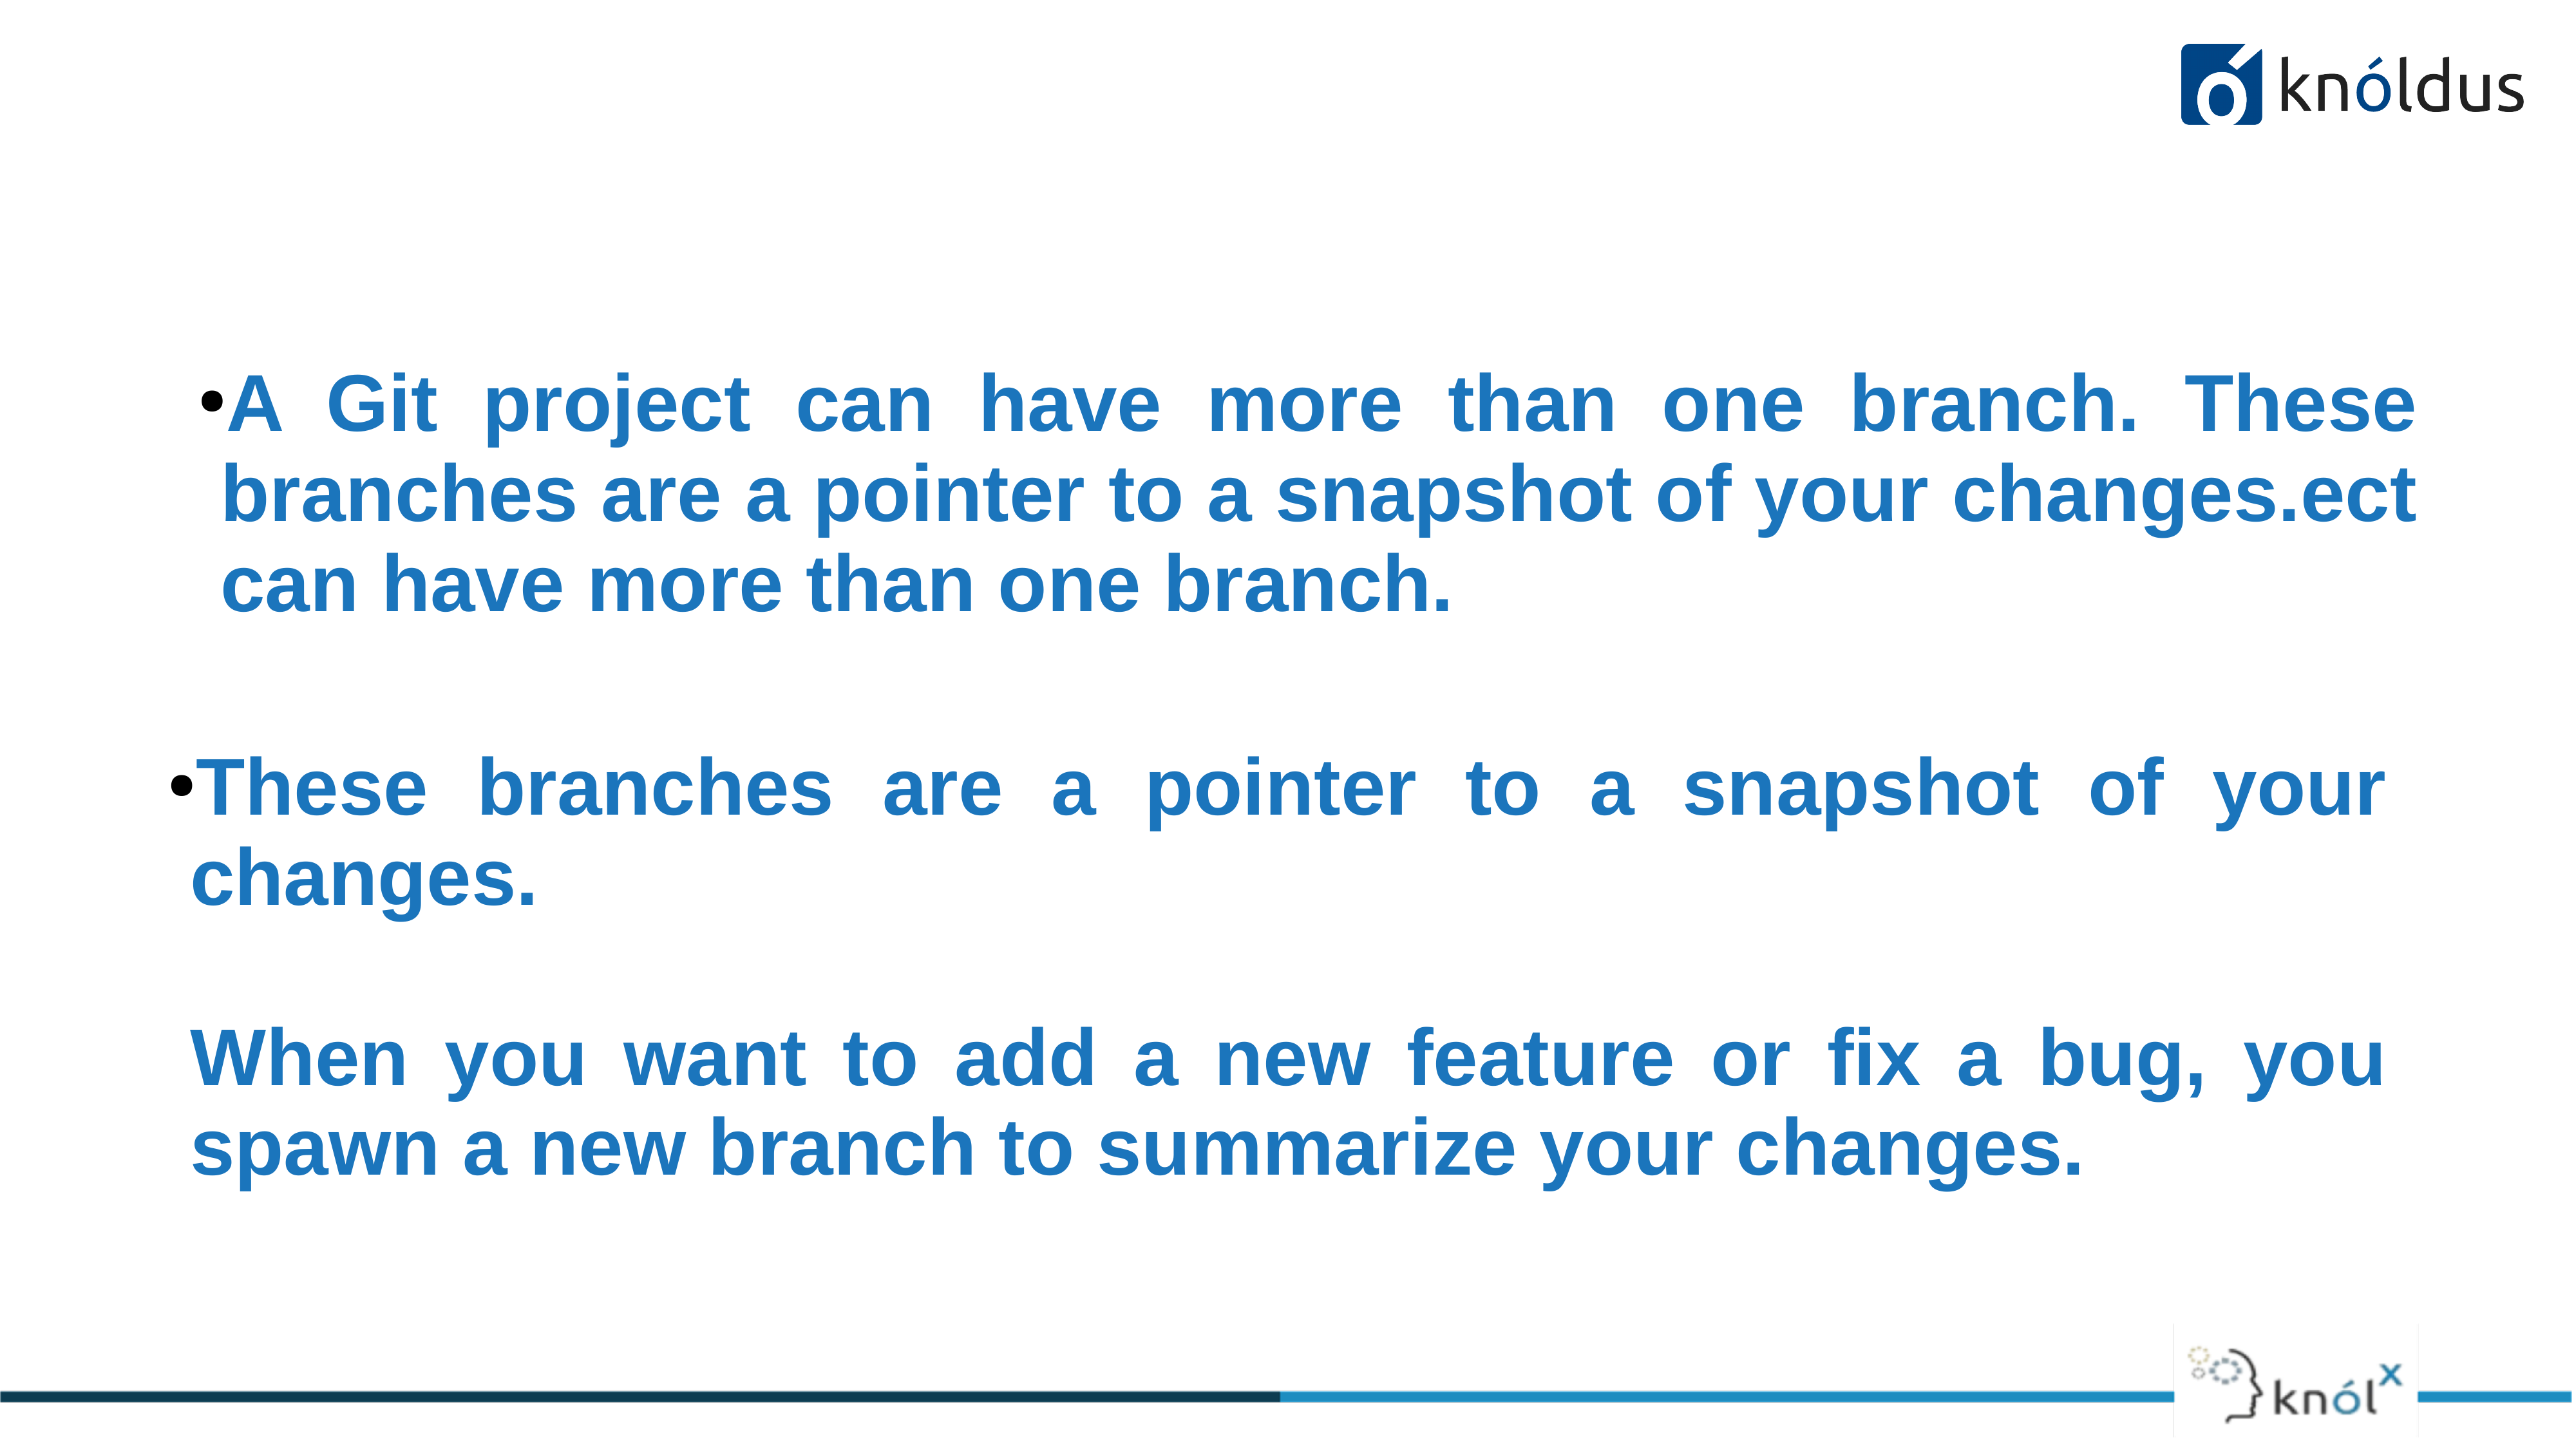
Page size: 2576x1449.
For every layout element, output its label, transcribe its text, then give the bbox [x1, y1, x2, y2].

title These branches are a pointer to a snapshot of your changes. When you want to add a new feature or fix a bug, you spawn a new branch to summarize your changes. [167, 625, 2389, 1309]
picture [0, 1323, 2572, 1437]
title A Git project can have more than one branch. These branches are a pointer to a snapshot of your changes.ect can have more than one branch. [198, 312, 2419, 675]
picture [2181, 44, 2524, 125]
